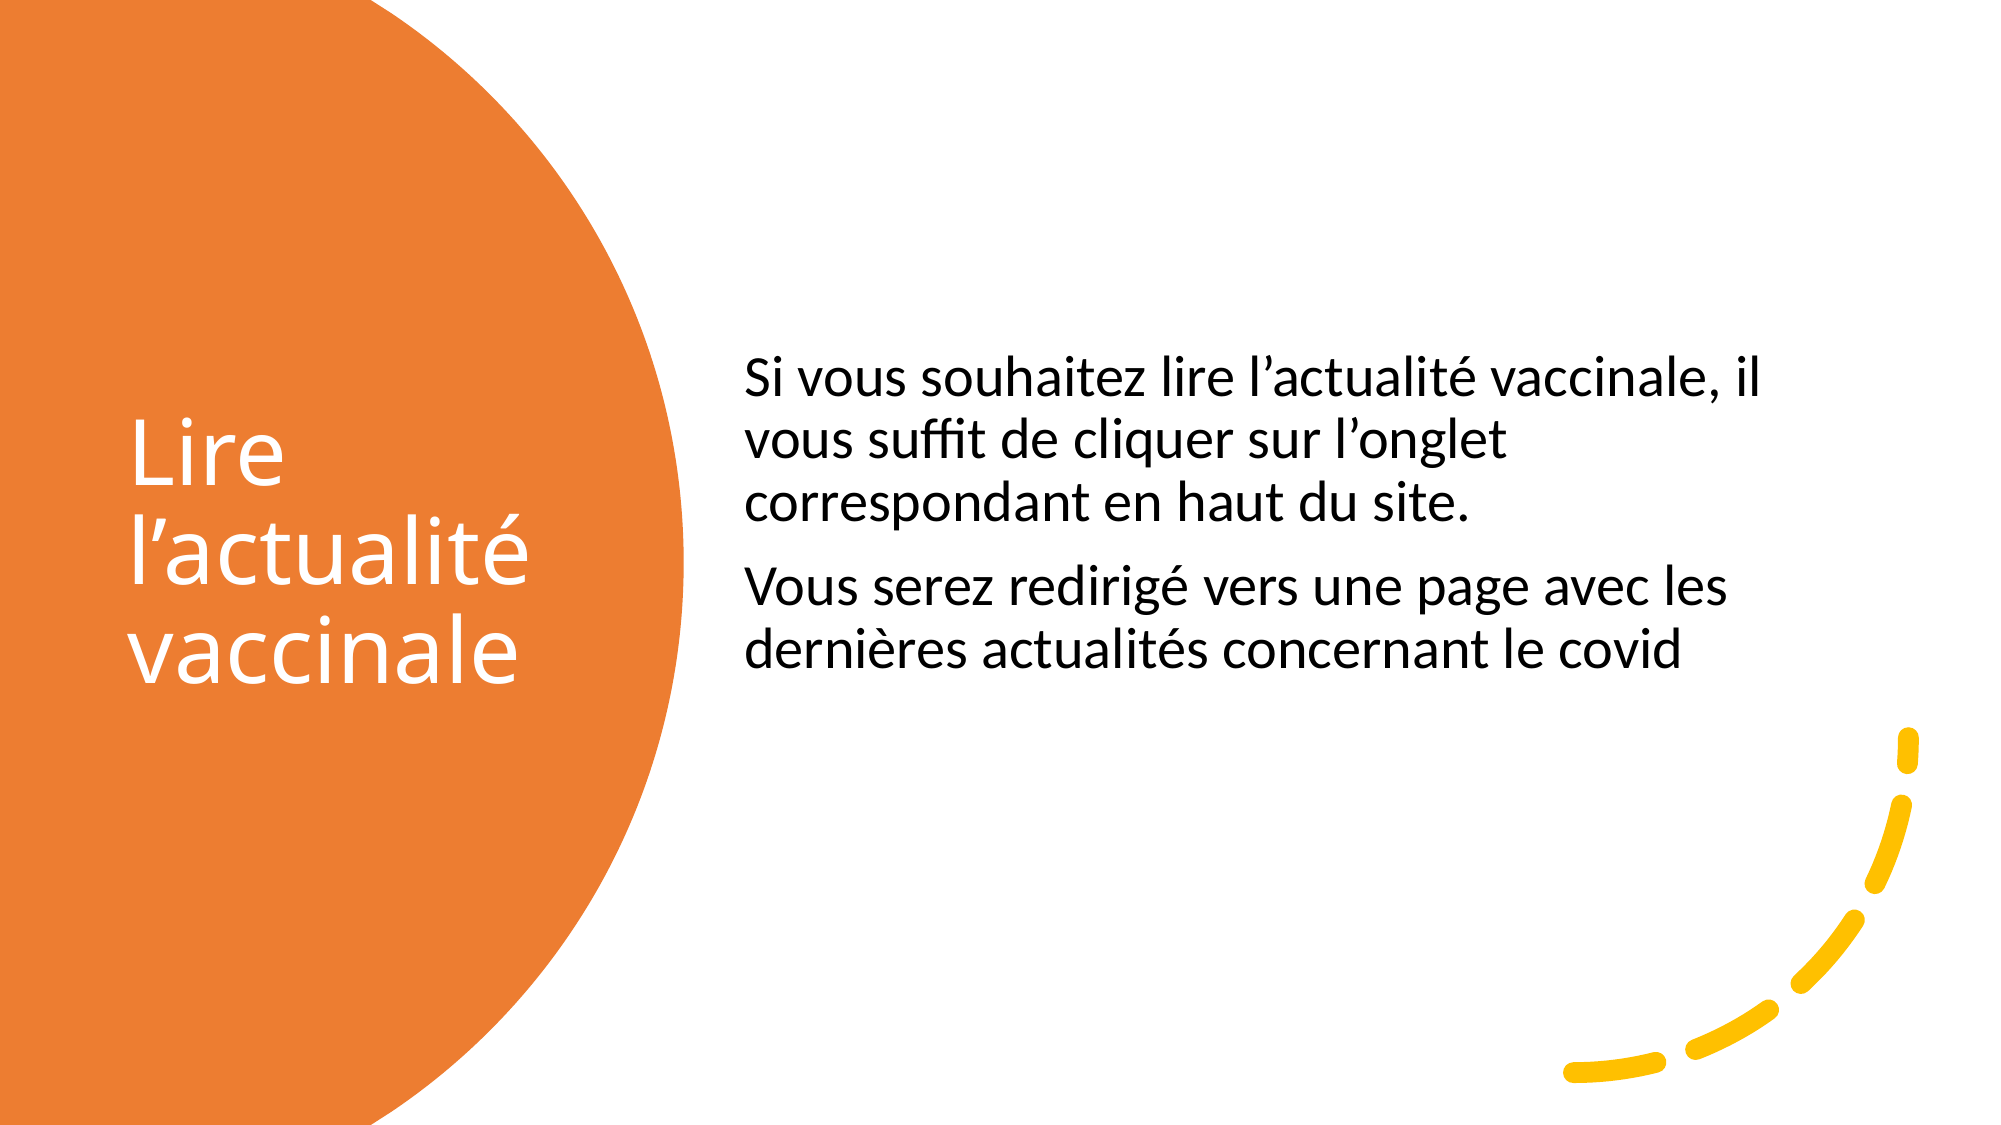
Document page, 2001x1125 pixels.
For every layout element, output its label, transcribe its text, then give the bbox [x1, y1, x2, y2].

text_box [0, 0, 2000, 1125]
title Lire l’actualité vaccinale [112, 189, 638, 922]
list Si vous souhaitez lire l’actualité vaccinale, il vous suffit de cliquer sur l’onglet correspondant en haut du site. Vous serez redirigé vers une page avec les dernières actualités concernant le covid [729, 97, 1863, 1014]
